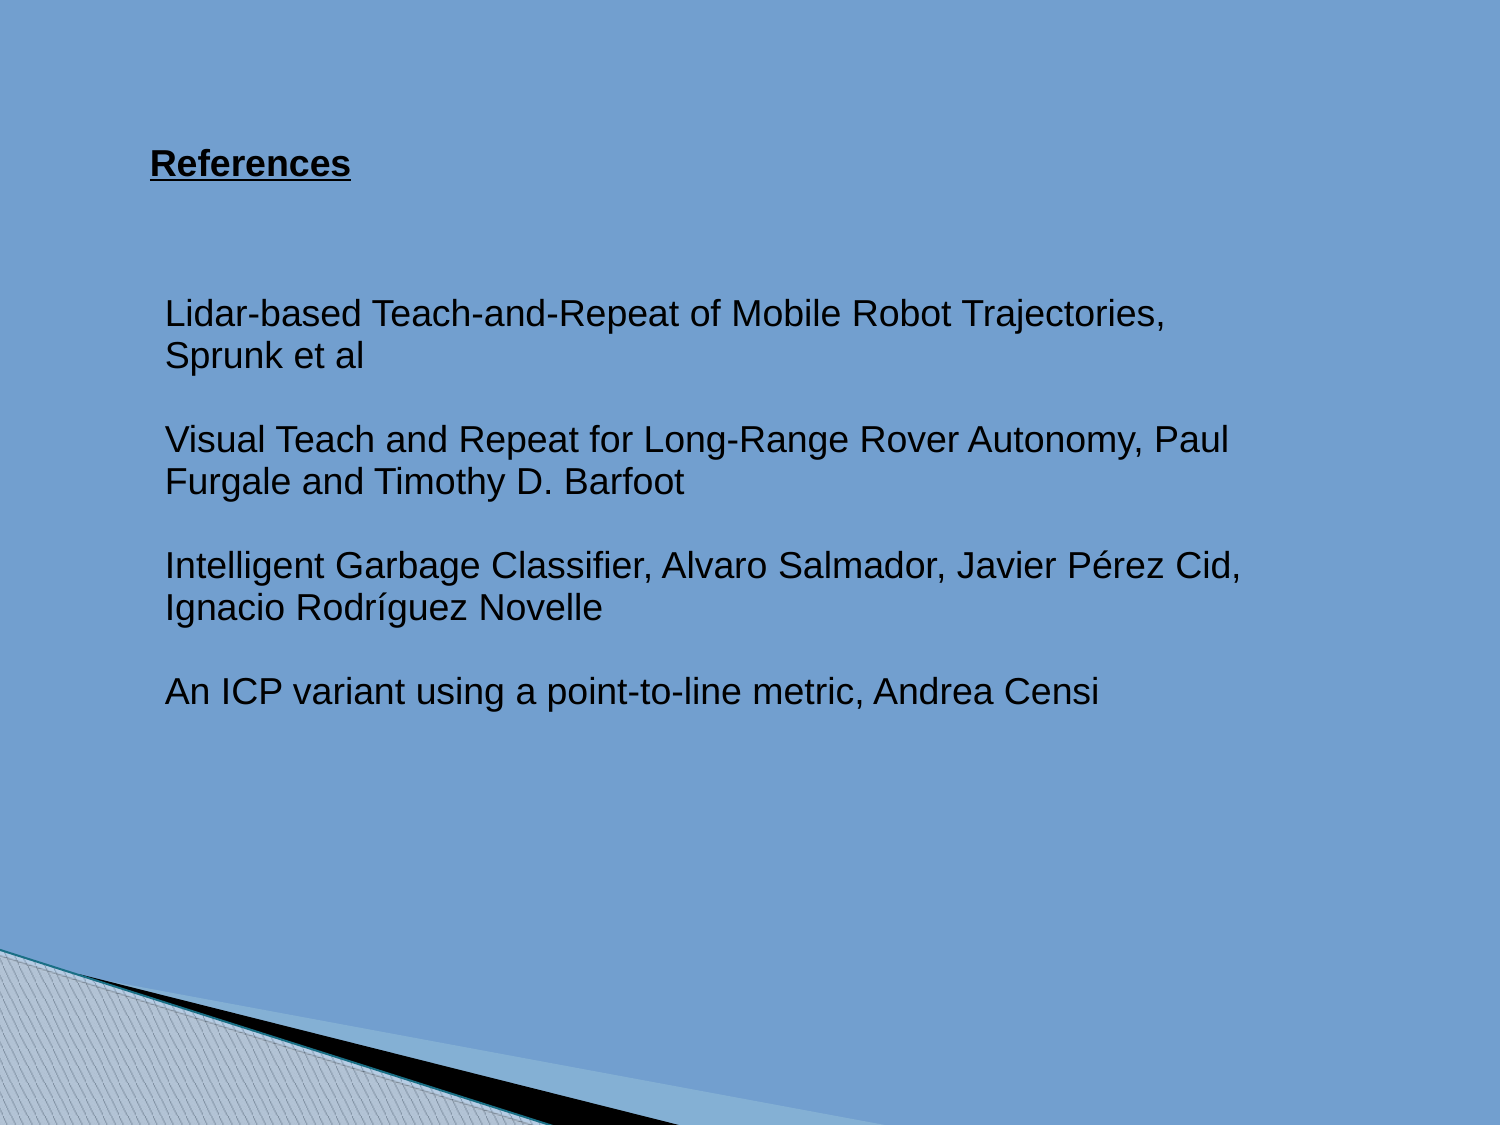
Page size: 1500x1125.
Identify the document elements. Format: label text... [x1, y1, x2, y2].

text_box Lidar-based Teach-and-Repeat of Mobile Robot Trajectories, Sprunk et al Visual Teach and Repeat for Long-Range Rover Autonomy, Paul Furgale and Timothy D. Barfoot Intelligent Garbage Classifier, Alvaro Salmador, Javier Pérez Cid, Ignacio Rodríguez Novelle An ICP variant using a point-to-line metric, Andrea Censi [150, 285, 1291, 888]
text_box References [135, 135, 766, 234]
